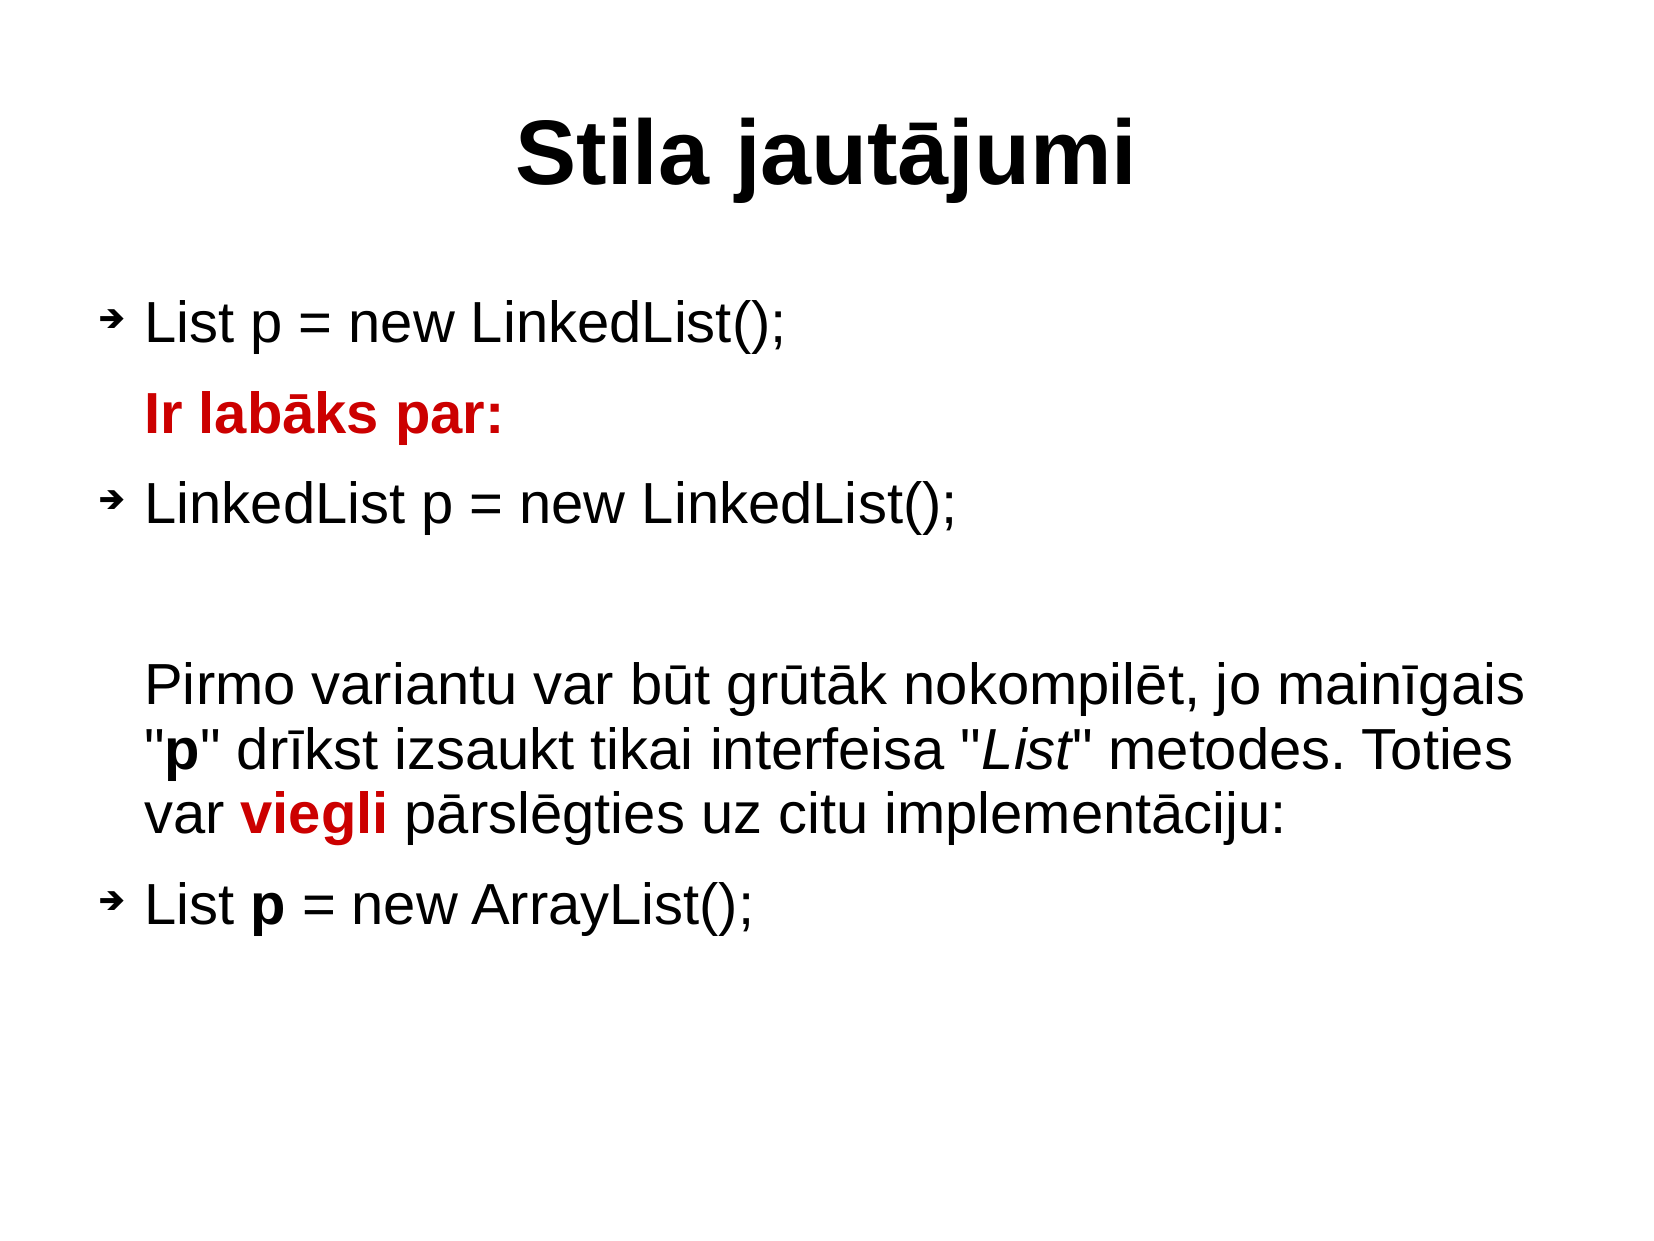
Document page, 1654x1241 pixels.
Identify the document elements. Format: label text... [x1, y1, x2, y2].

title Stila jautājumi [82, 49, 1571, 257]
list List p = new LinkedList(); Ir labāks par: LinkedList p = new LinkedList(); Pirmo variantu var būt grūtāk nokompilēt, jo mainīgais "p" drīkst izsaukt tikai interfeisa "List" metodes. Toties var viegli pārslēgties uz citu implementāciju: List p = new ArrayList(); [82, 290, 1538, 1010]
